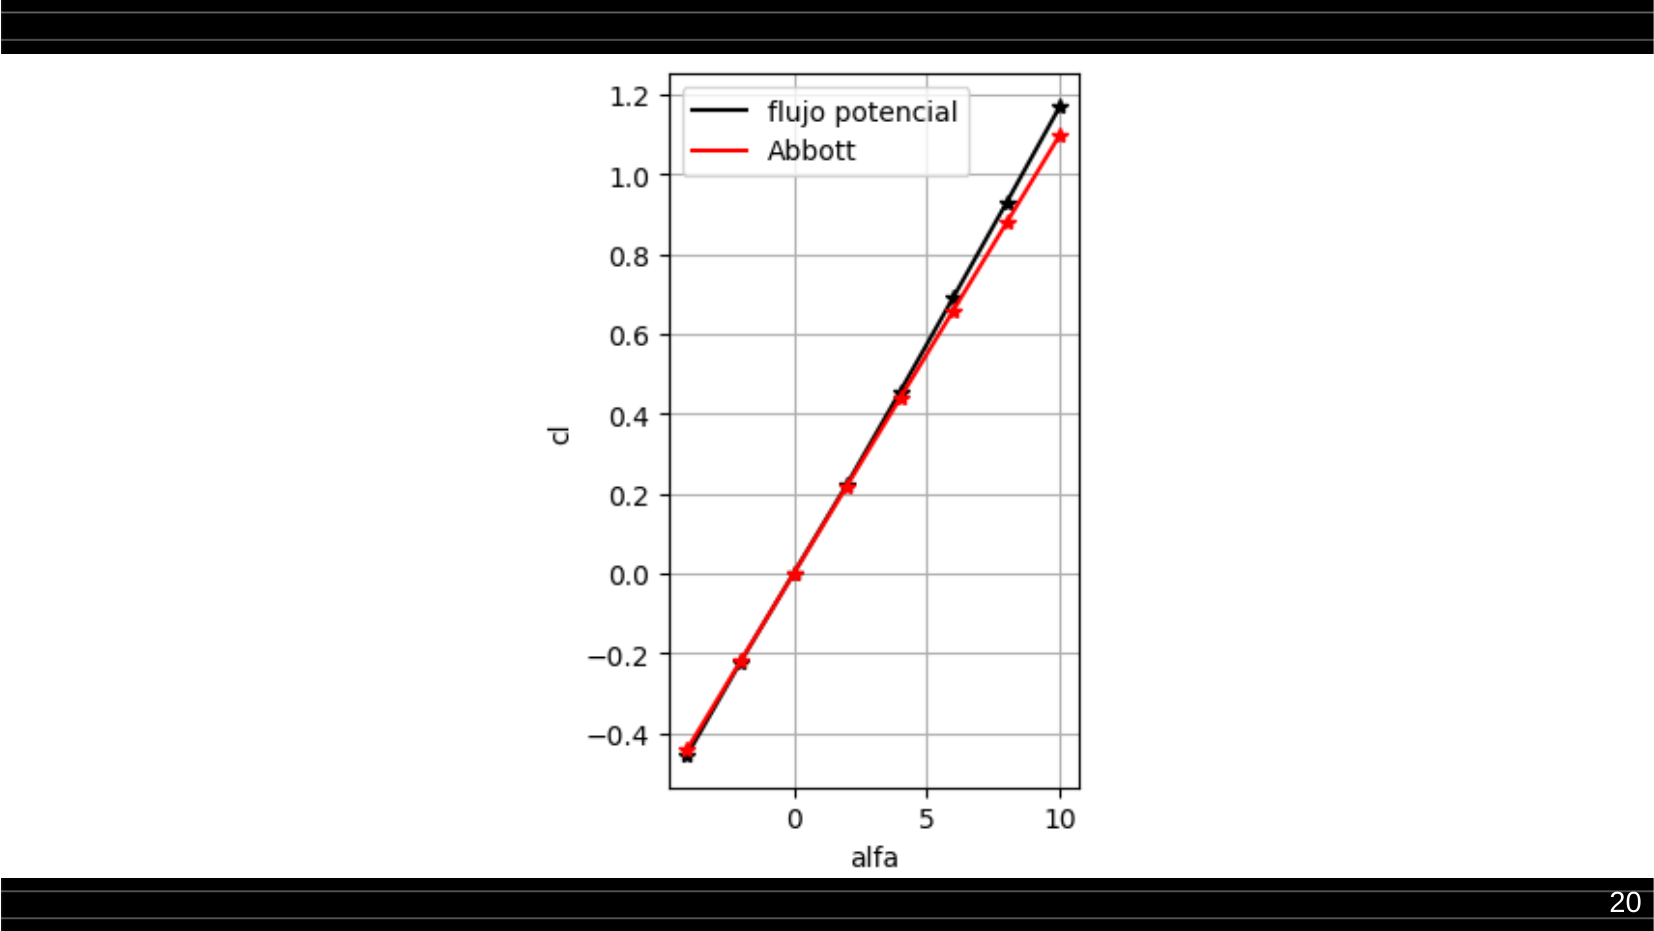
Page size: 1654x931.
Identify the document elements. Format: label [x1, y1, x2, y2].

picture [1, 0, 1654, 54]
picture [1, 878, 1654, 931]
picture [538, 66, 1087, 875]
